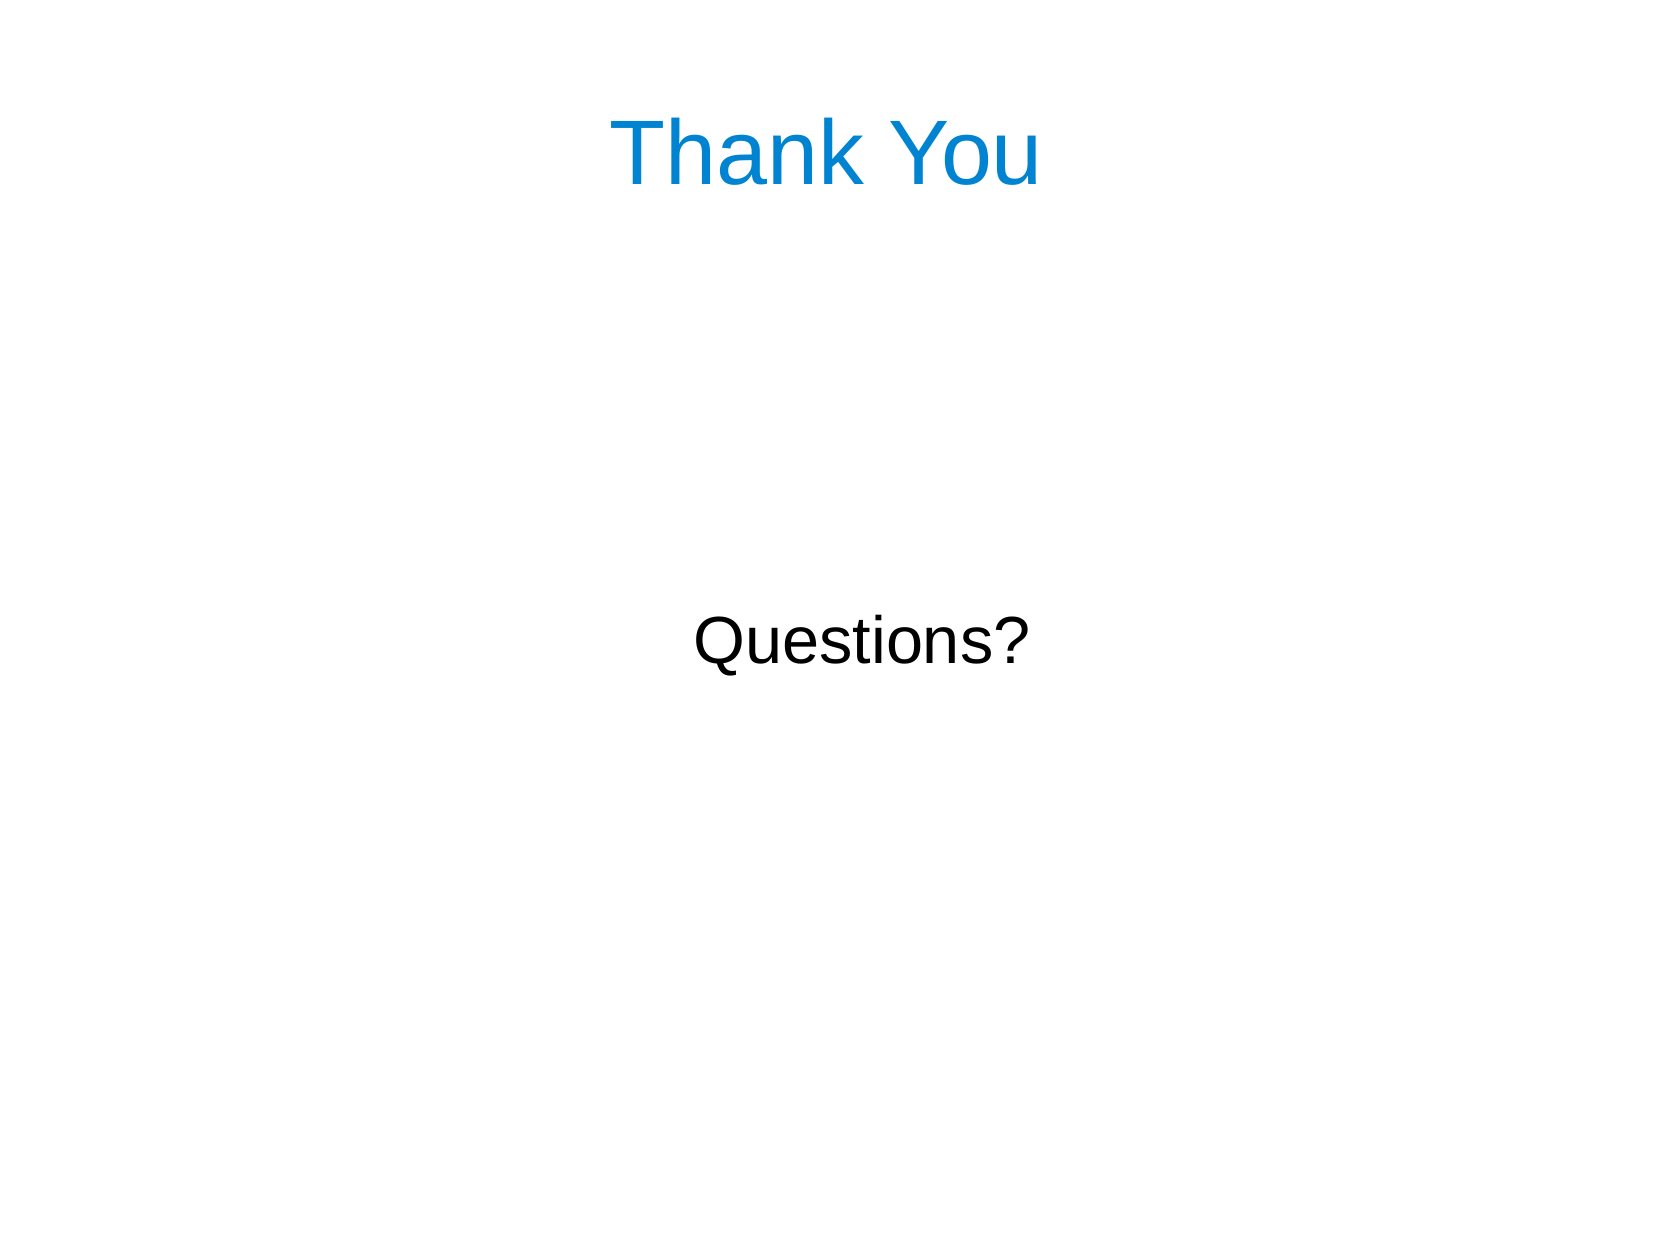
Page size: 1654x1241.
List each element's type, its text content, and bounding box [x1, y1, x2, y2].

title Thank You [82, 56, 1571, 250]
list Questions? [82, 290, 1571, 1109]
